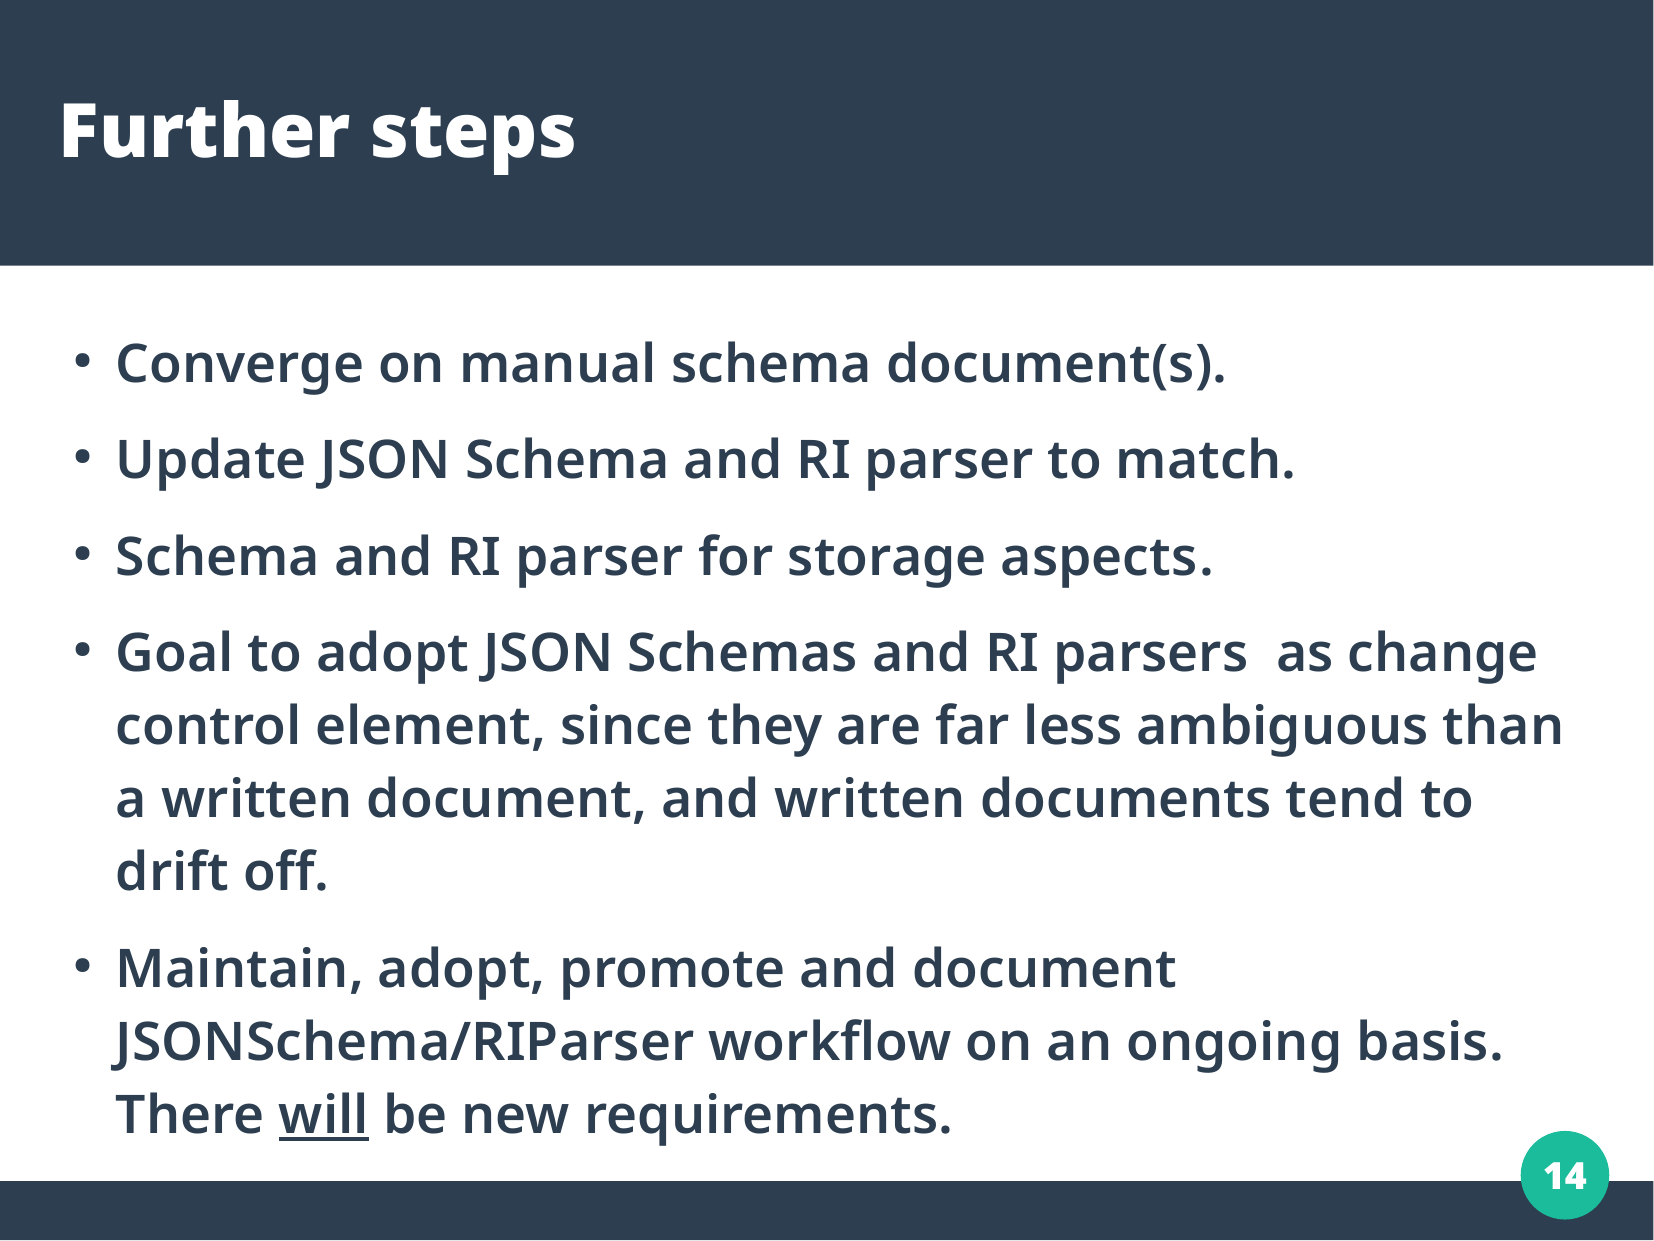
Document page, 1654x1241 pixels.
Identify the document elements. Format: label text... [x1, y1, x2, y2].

title Further steps [59, 49, 1595, 207]
list Converge on manual schema document(s). Update JSON Schema and RI parser to match. Schema and RI parser for storage aspects. Goal to adopt JSON Schemas and RI parsers as change control element, since they are far less ambiguous than a written document, and written documents tend to drift off. Maintain, adopt, promote and document JSONSchema/RIParser workflow on an ongoing basis. There will be new requirements. [59, 324, 1595, 1152]
